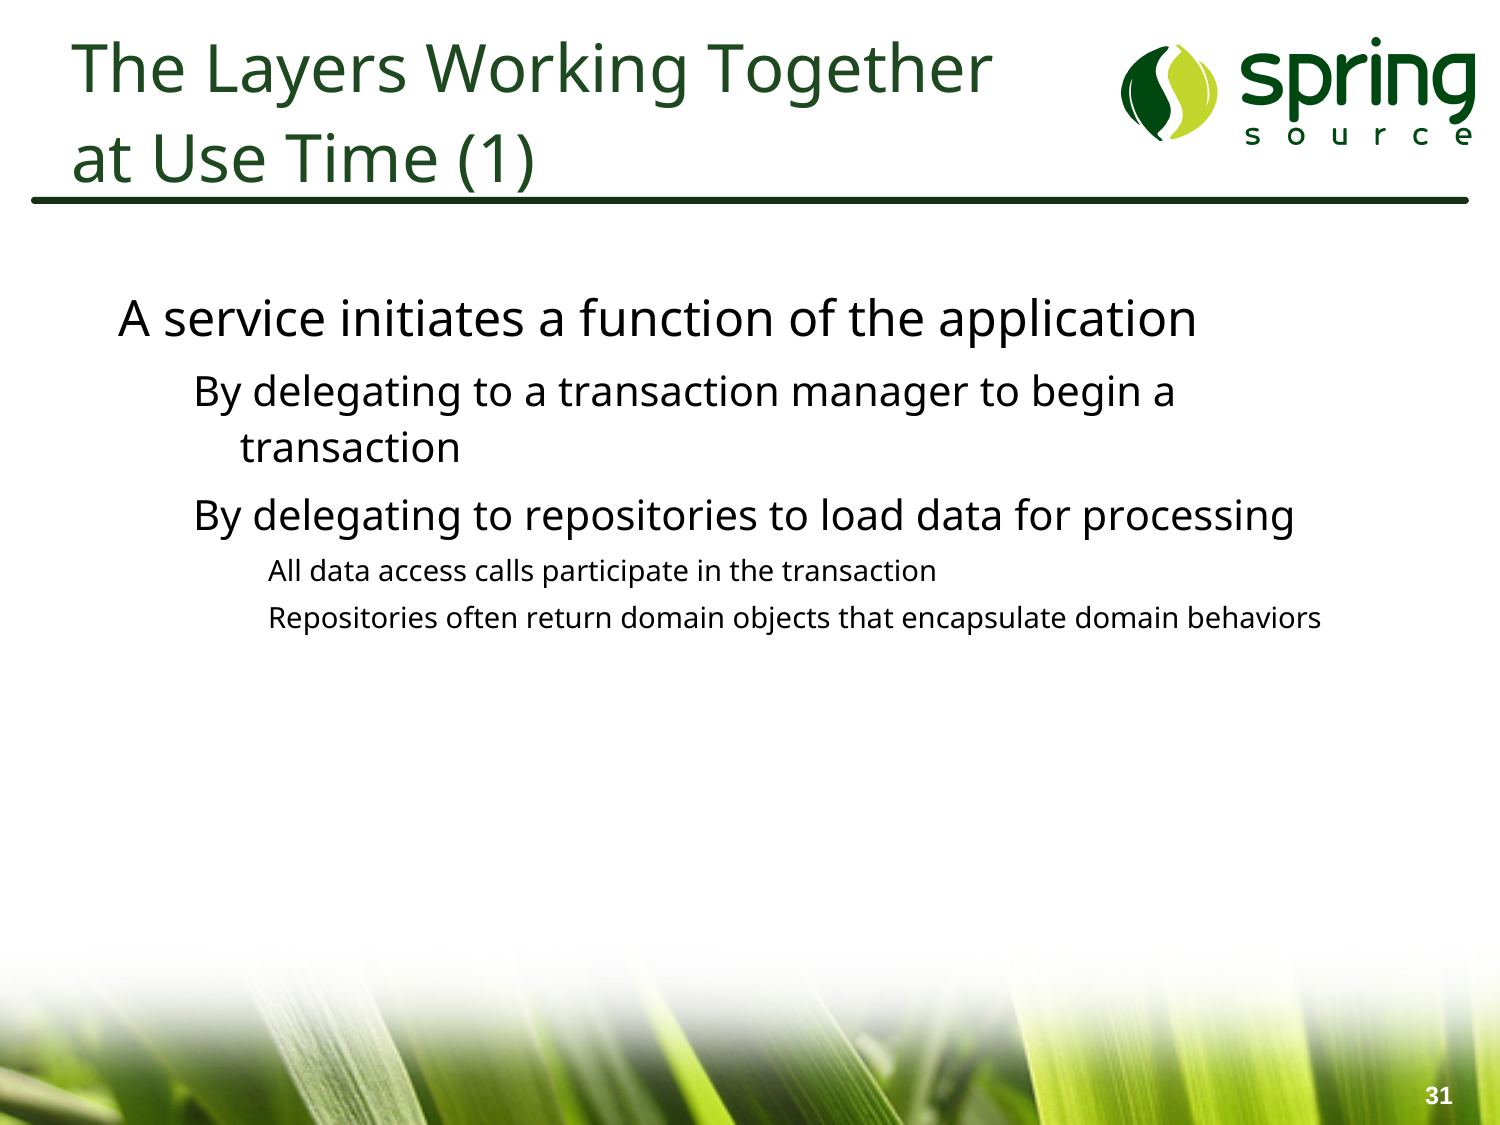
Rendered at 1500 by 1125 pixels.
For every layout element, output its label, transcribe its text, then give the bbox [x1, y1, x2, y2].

list A service initiates a function of the application By delegating to a transaction manager to begin a transaction By delegating to repositories to load data for processing All data access calls participate in the transaction Repositories often return domain objects that encapsulate domain behaviors [103, 275, 1394, 938]
picture [1121, 37, 1475, 145]
title The Layers Working Together at Use Time (1) [56, 13, 1089, 191]
picture [0, 944, 1500, 1125]
